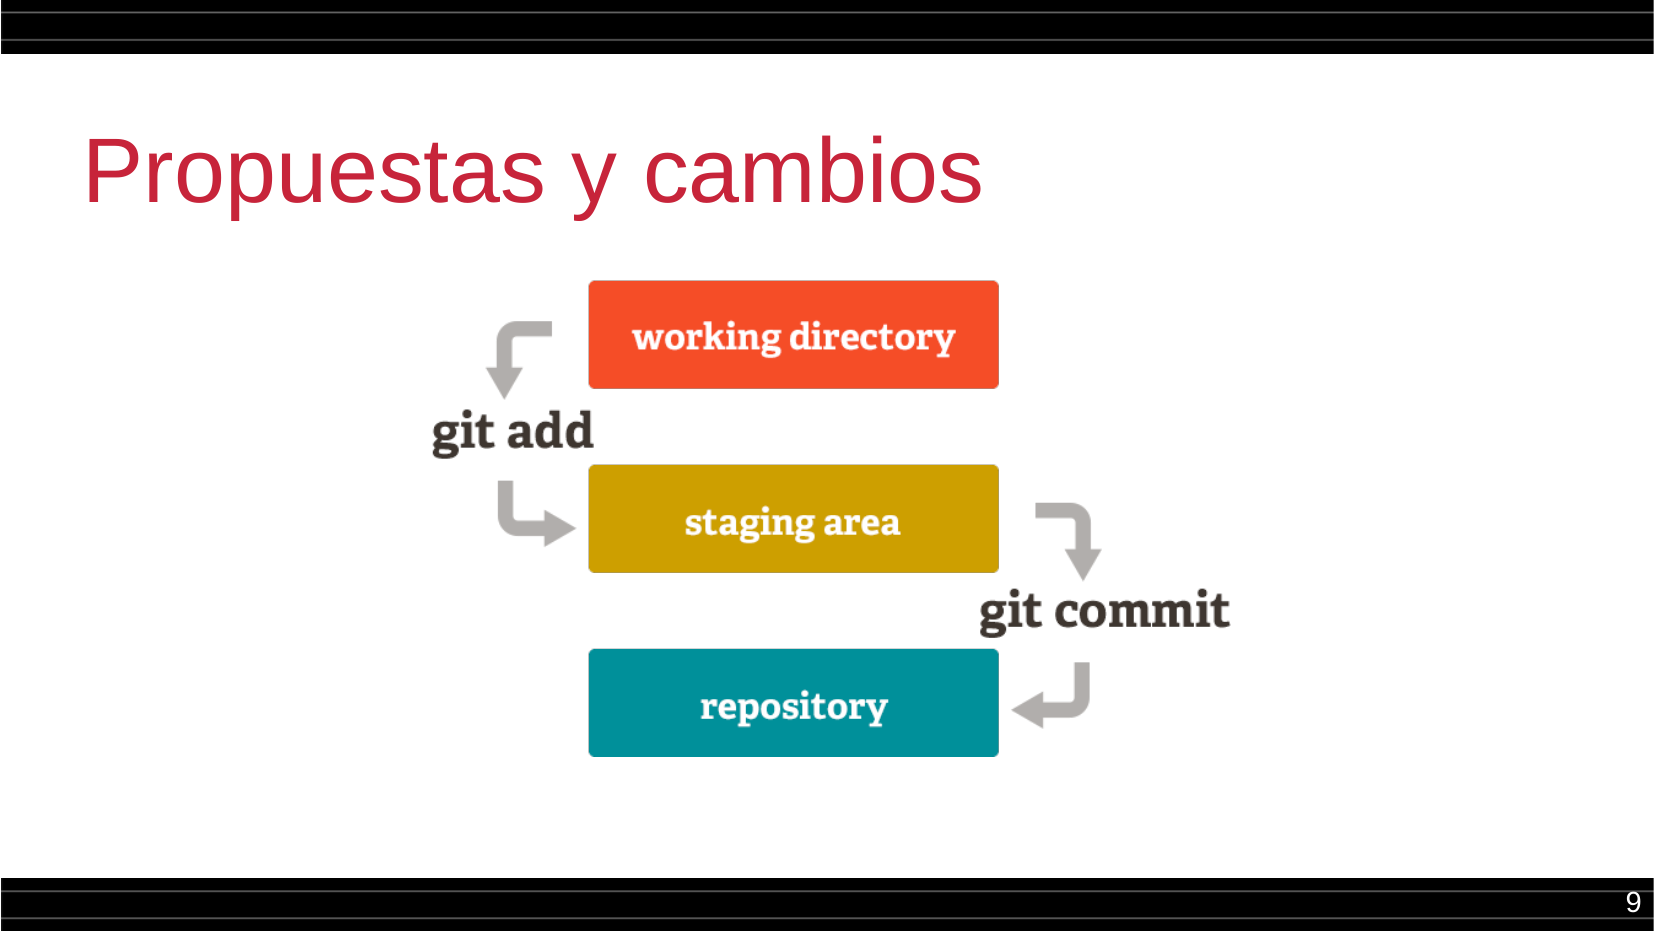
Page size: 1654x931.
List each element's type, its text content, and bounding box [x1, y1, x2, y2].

picture [406, 271, 1248, 757]
title Propuestas y cambios [82, 92, 1571, 249]
picture [1, 878, 1654, 931]
picture [1, 0, 1654, 54]
